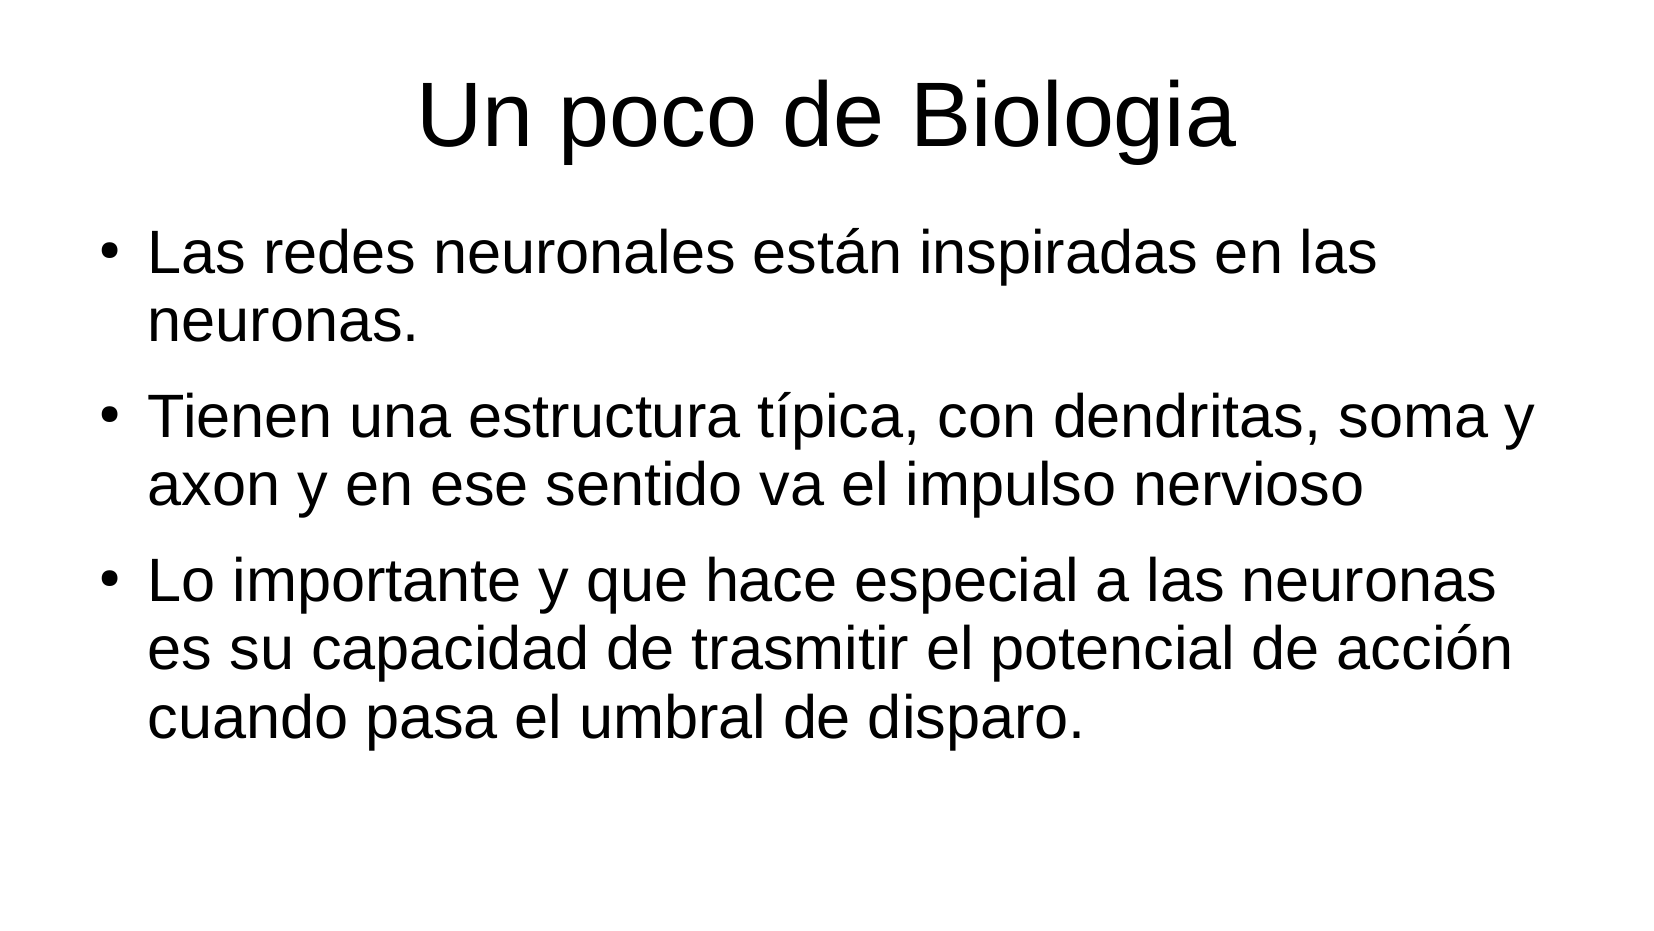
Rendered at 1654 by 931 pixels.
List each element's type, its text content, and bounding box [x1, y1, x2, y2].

list Las redes neuronales están inspiradas en las neuronas. Tienen una estructura típica, con dendritas, soma y axon y en ese sentido va el impulso nervioso Lo importante y que hace especial a las neuronas es su capacidad de trasmitir el potencial de acción cuando pasa el umbral de disparo. [82, 217, 1571, 758]
title Un poco de Biologia [82, 37, 1571, 193]
